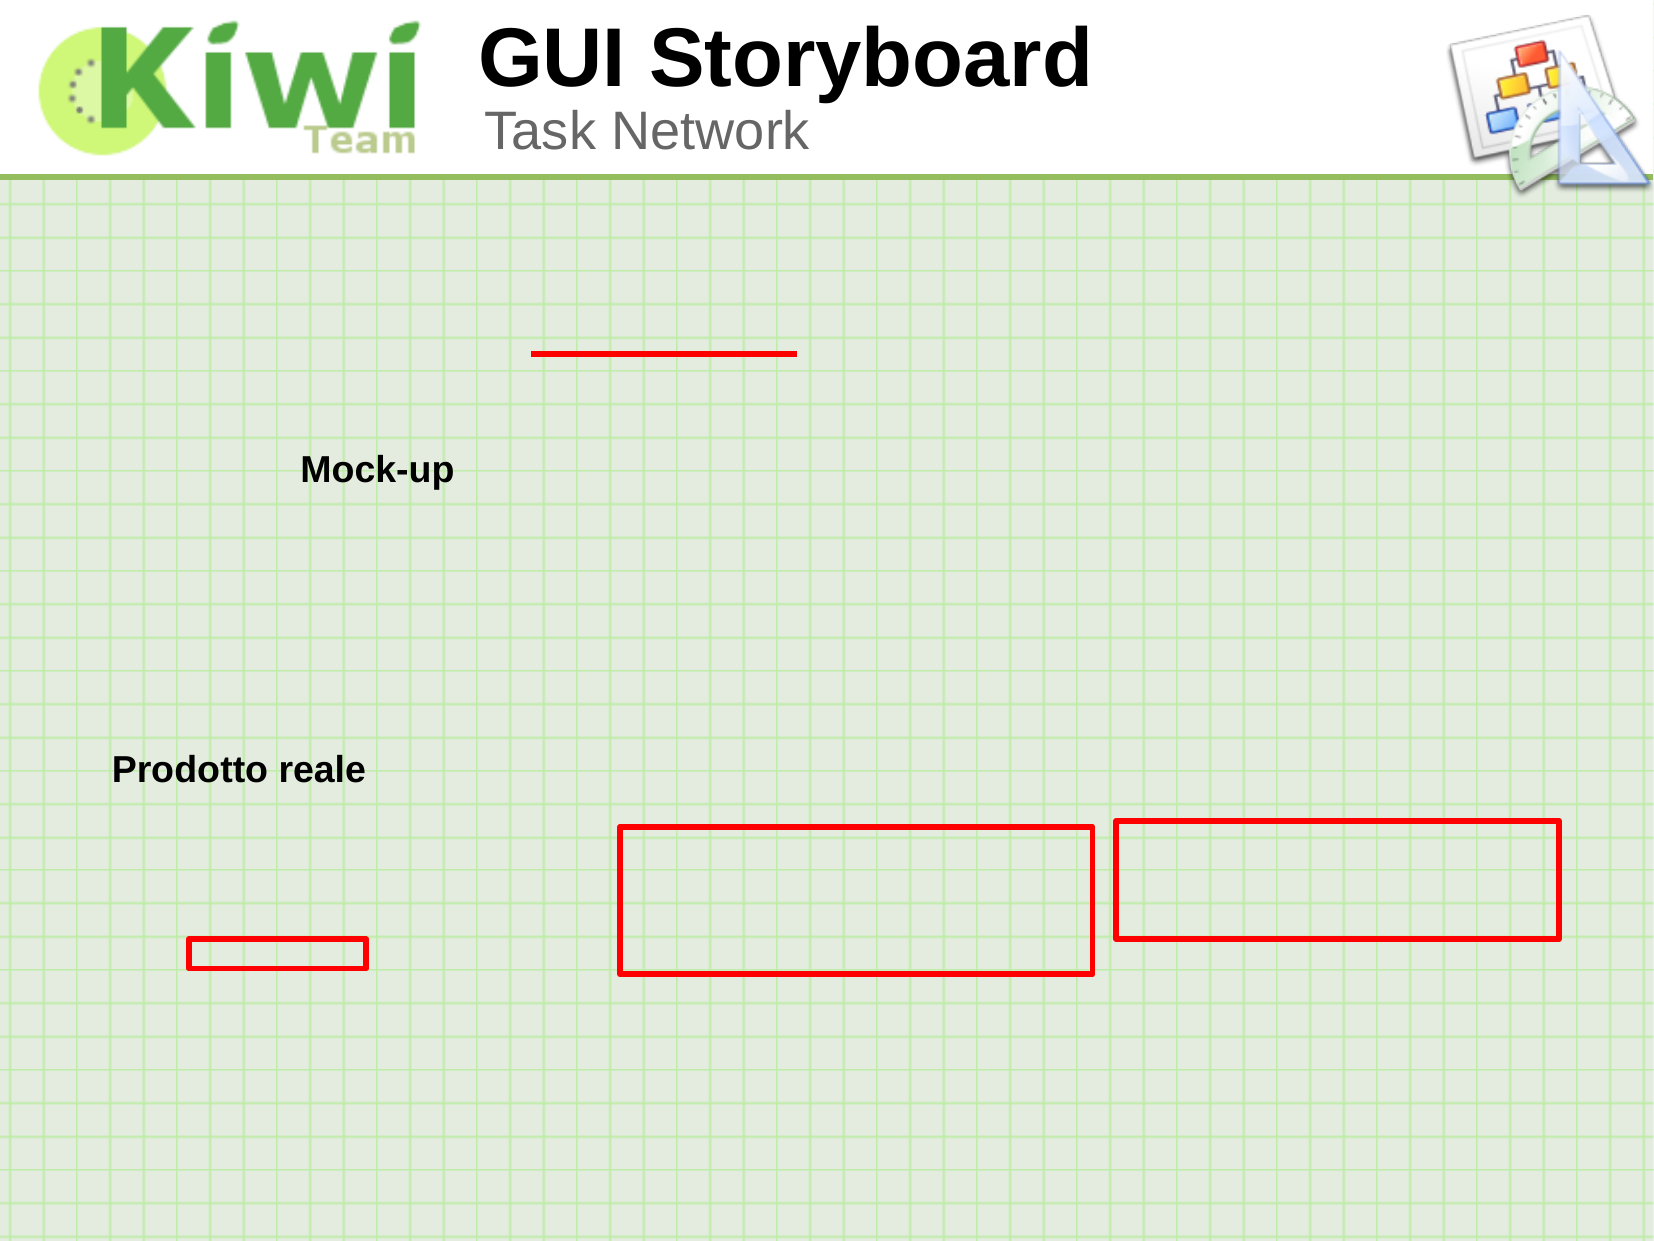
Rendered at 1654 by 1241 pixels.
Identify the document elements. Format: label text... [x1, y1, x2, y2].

title GUI Storyboard [478, 8, 1211, 107]
title Task Network [484, 88, 1312, 173]
picture [29, 7, 438, 166]
text_box Prodotto reale [94, 996, 384, 1004]
text_box Mock-up [282, 438, 473, 502]
picture [0, 0, 1654, 1241]
text_box [0, 0, 1446, 174]
text_box Prodotto reale [94, 738, 384, 815]
